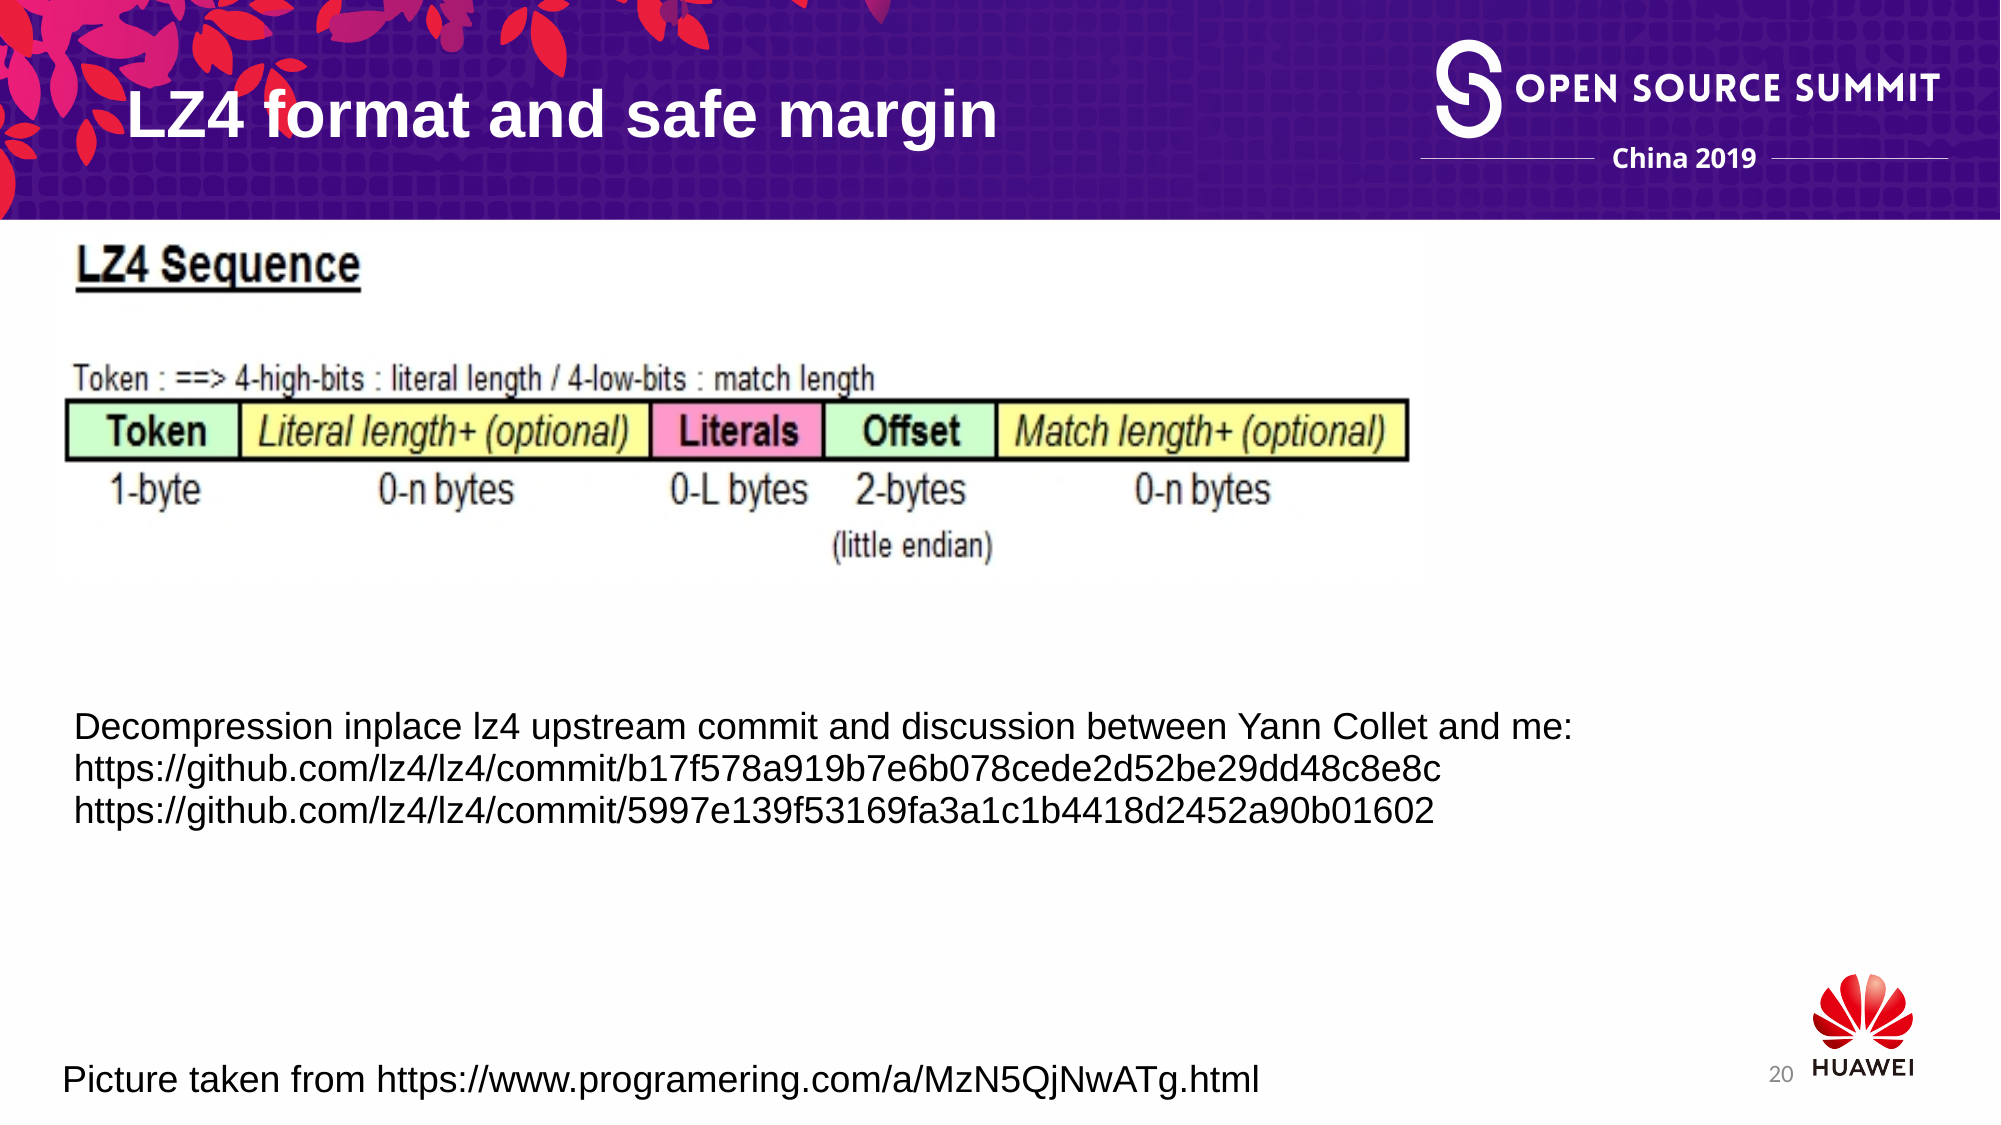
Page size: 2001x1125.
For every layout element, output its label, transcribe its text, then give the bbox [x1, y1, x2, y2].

text_box Decompression inplace lz4 upstream commit and discussion between Yann Collet and me: https://github.com/lz4/lz4/commit/b17f578a919b7e6b078cede2d52be29dd48c8e8c https://github.com/lz4/lz4/commit/5997e139f53169fa3a1c1b4418d2452a90b01602 [59, 697, 1607, 839]
text_box Picture taken from https://www.programering.com/a/MzN5QjNwATg.html [47, 1051, 1489, 1108]
text_box LZ4 format and safe margin [111, 72, 1428, 290]
picture [0, 0, 2000, 1125]
